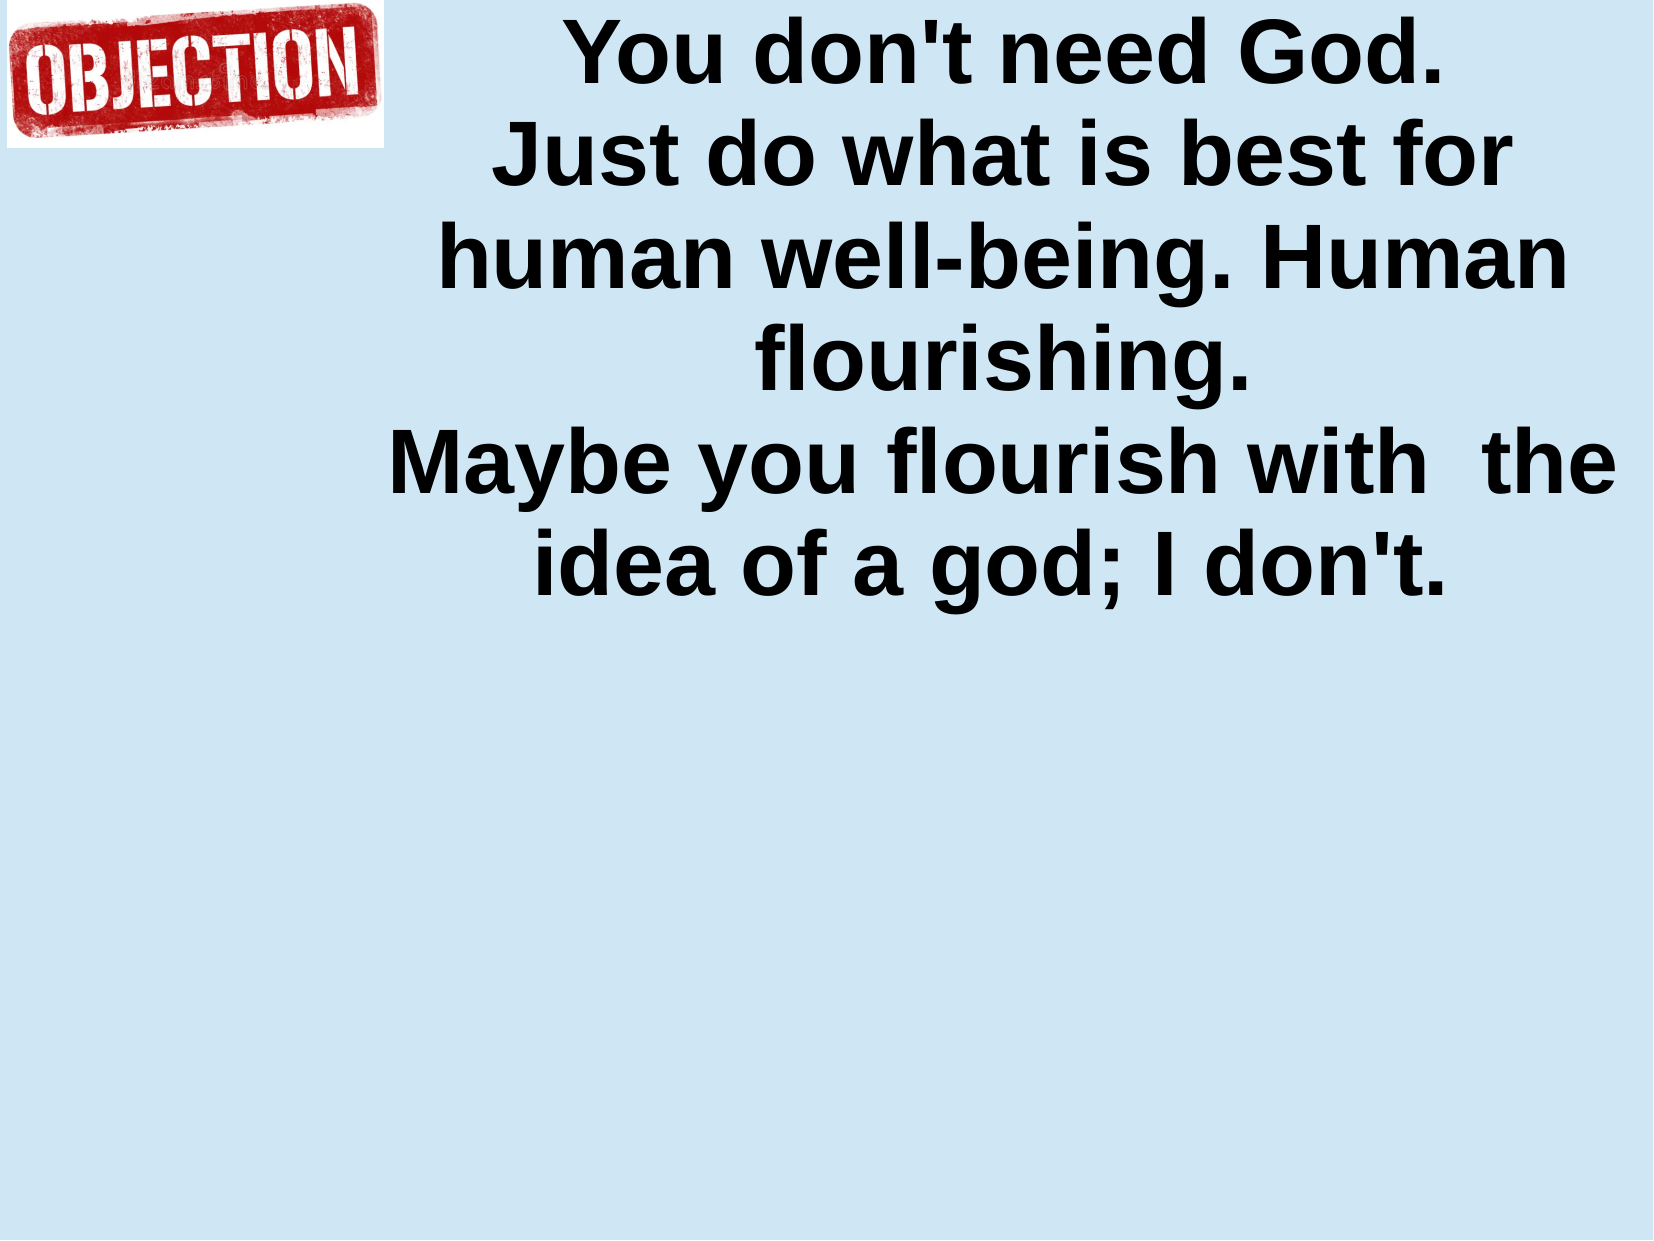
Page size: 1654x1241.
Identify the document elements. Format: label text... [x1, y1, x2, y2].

title You don't need God. Just do what is best for human well-being. Human flourishing. Maybe you flourish with the idea of a god; I don't. [383, 0, 1625, 616]
picture [7, 0, 384, 148]
